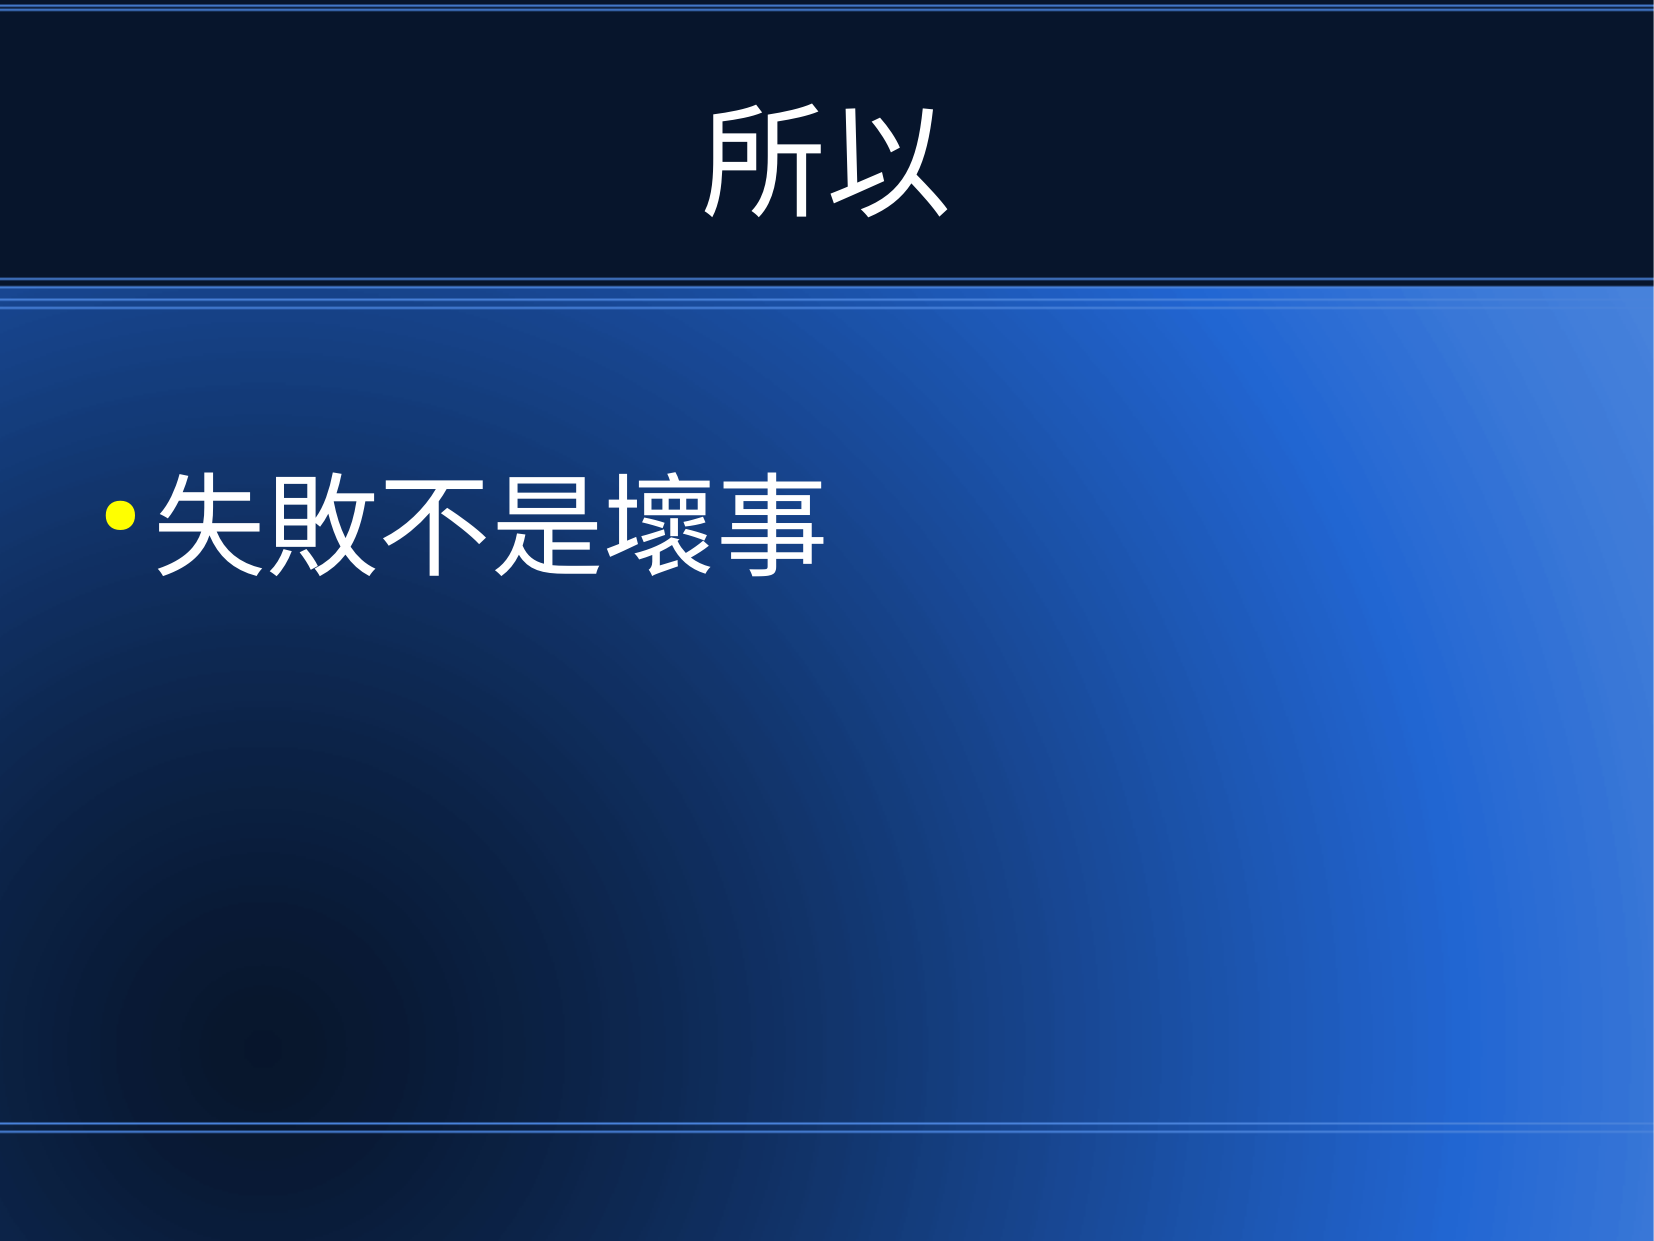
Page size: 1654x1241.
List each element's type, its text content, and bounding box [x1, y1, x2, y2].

picture [0, 0, 1654, 1241]
list 失敗不是壞事 [82, 355, 1571, 1241]
title 所以 [82, 49, 1571, 257]
